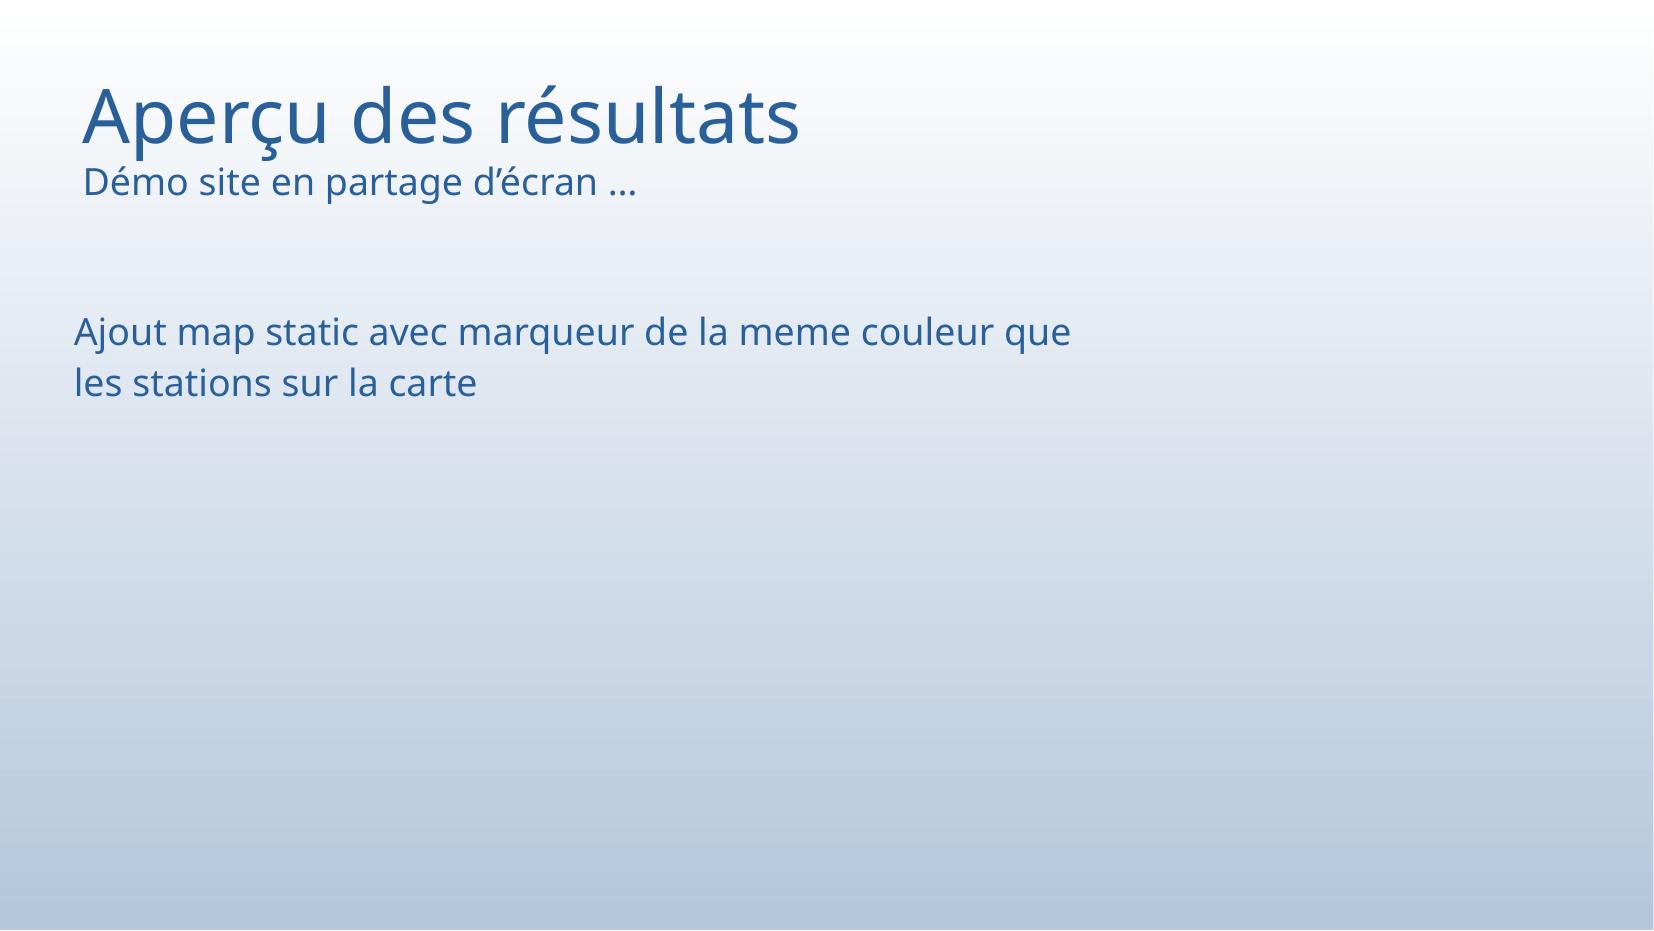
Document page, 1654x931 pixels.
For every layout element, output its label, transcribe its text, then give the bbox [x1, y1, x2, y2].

text_box Ajout map static avec marqueur de la meme couleur que les stations sur la carte [59, 269, 1123, 443]
text_box Démo site en partage d’écran … [67, 177, 1565, 236]
title Aperçu des résultats [82, 37, 1571, 193]
